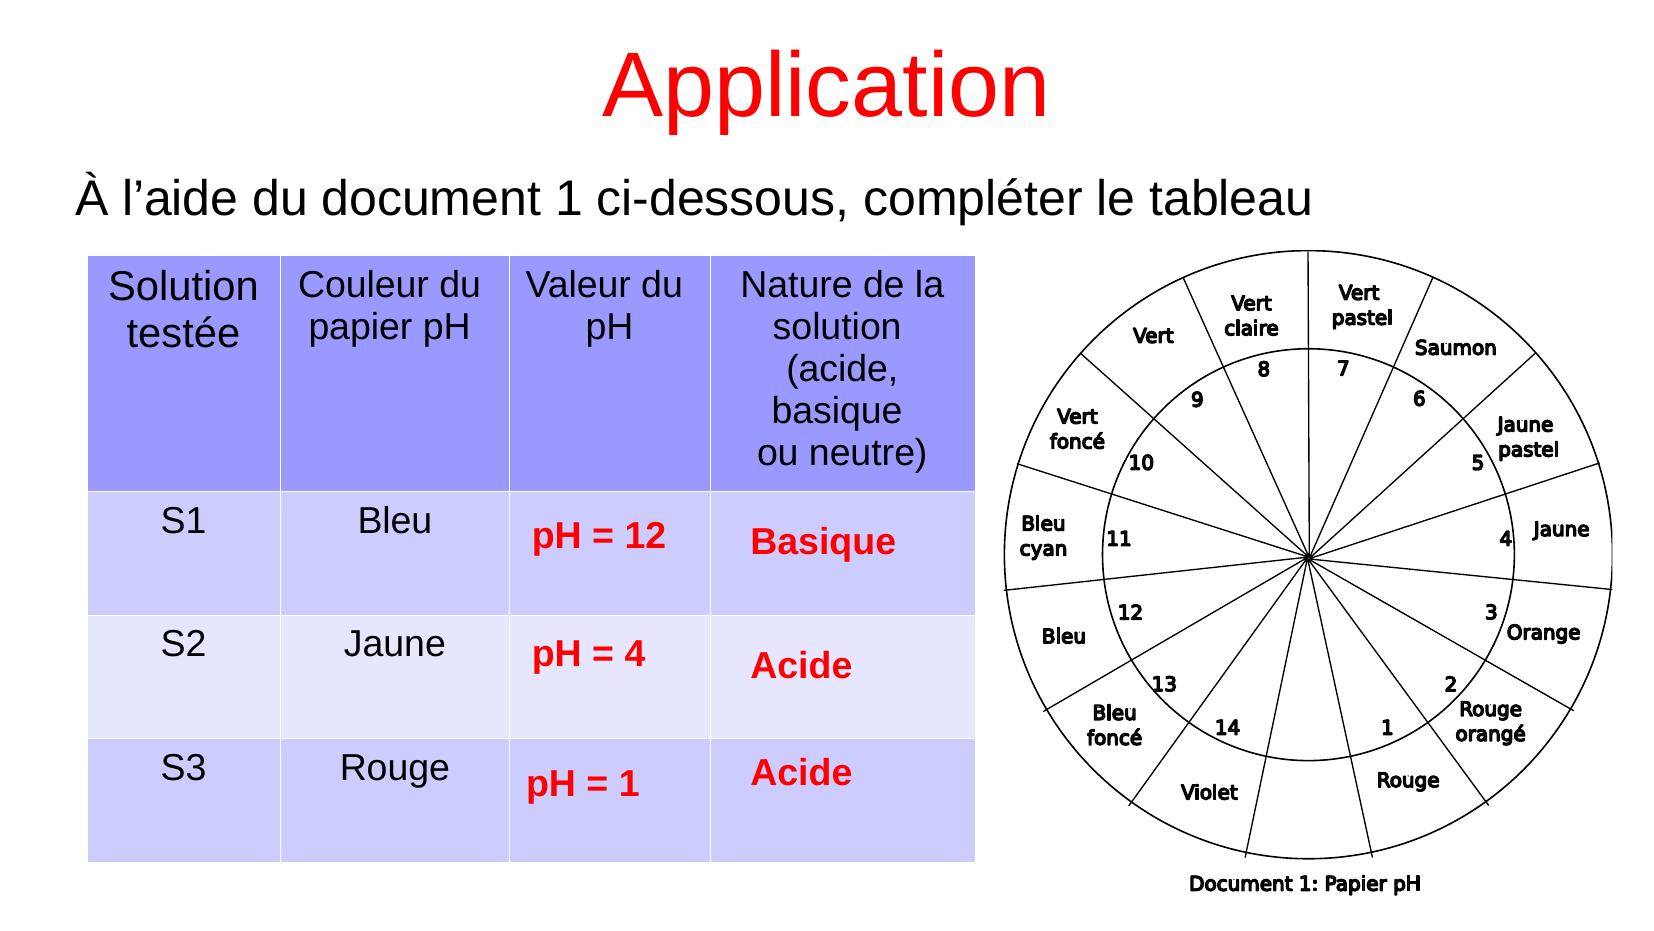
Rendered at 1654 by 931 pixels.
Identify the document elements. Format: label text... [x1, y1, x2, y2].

table_header Nature de la solution (acide, basique ou neutre) [711, 256, 975, 491]
table_cell S3 [88, 739, 280, 862]
text_box Acide [735, 637, 924, 695]
table_header Couleur du papier pH [281, 256, 509, 491]
table_cell [711, 492, 975, 615]
text_box Basique [735, 513, 924, 571]
table_cell [711, 616, 975, 738]
title Application [82, 19, 1571, 151]
text_box pH = 1 [511, 755, 699, 813]
picture [1003, 250, 1613, 896]
table_header Solution testée [88, 256, 280, 491]
text_box Acide [735, 743, 924, 801]
table_cell [711, 739, 975, 862]
list À l’aide du document 1 ci-dessous, compléter le tableau [75, 170, 1564, 245]
table_cell Rouge [281, 739, 509, 862]
table_cell [510, 739, 710, 862]
table_cell S2 [88, 616, 280, 738]
text_box pH = 12 [517, 507, 705, 565]
table_cell S1 [88, 492, 280, 615]
table_header Valeur du pH [510, 256, 710, 491]
table_cell Bleu [281, 492, 509, 615]
table_cell Jaune [281, 616, 509, 738]
text_box pH = 4 [517, 625, 705, 683]
table_cell [510, 492, 710, 615]
table_cell [510, 616, 710, 738]
